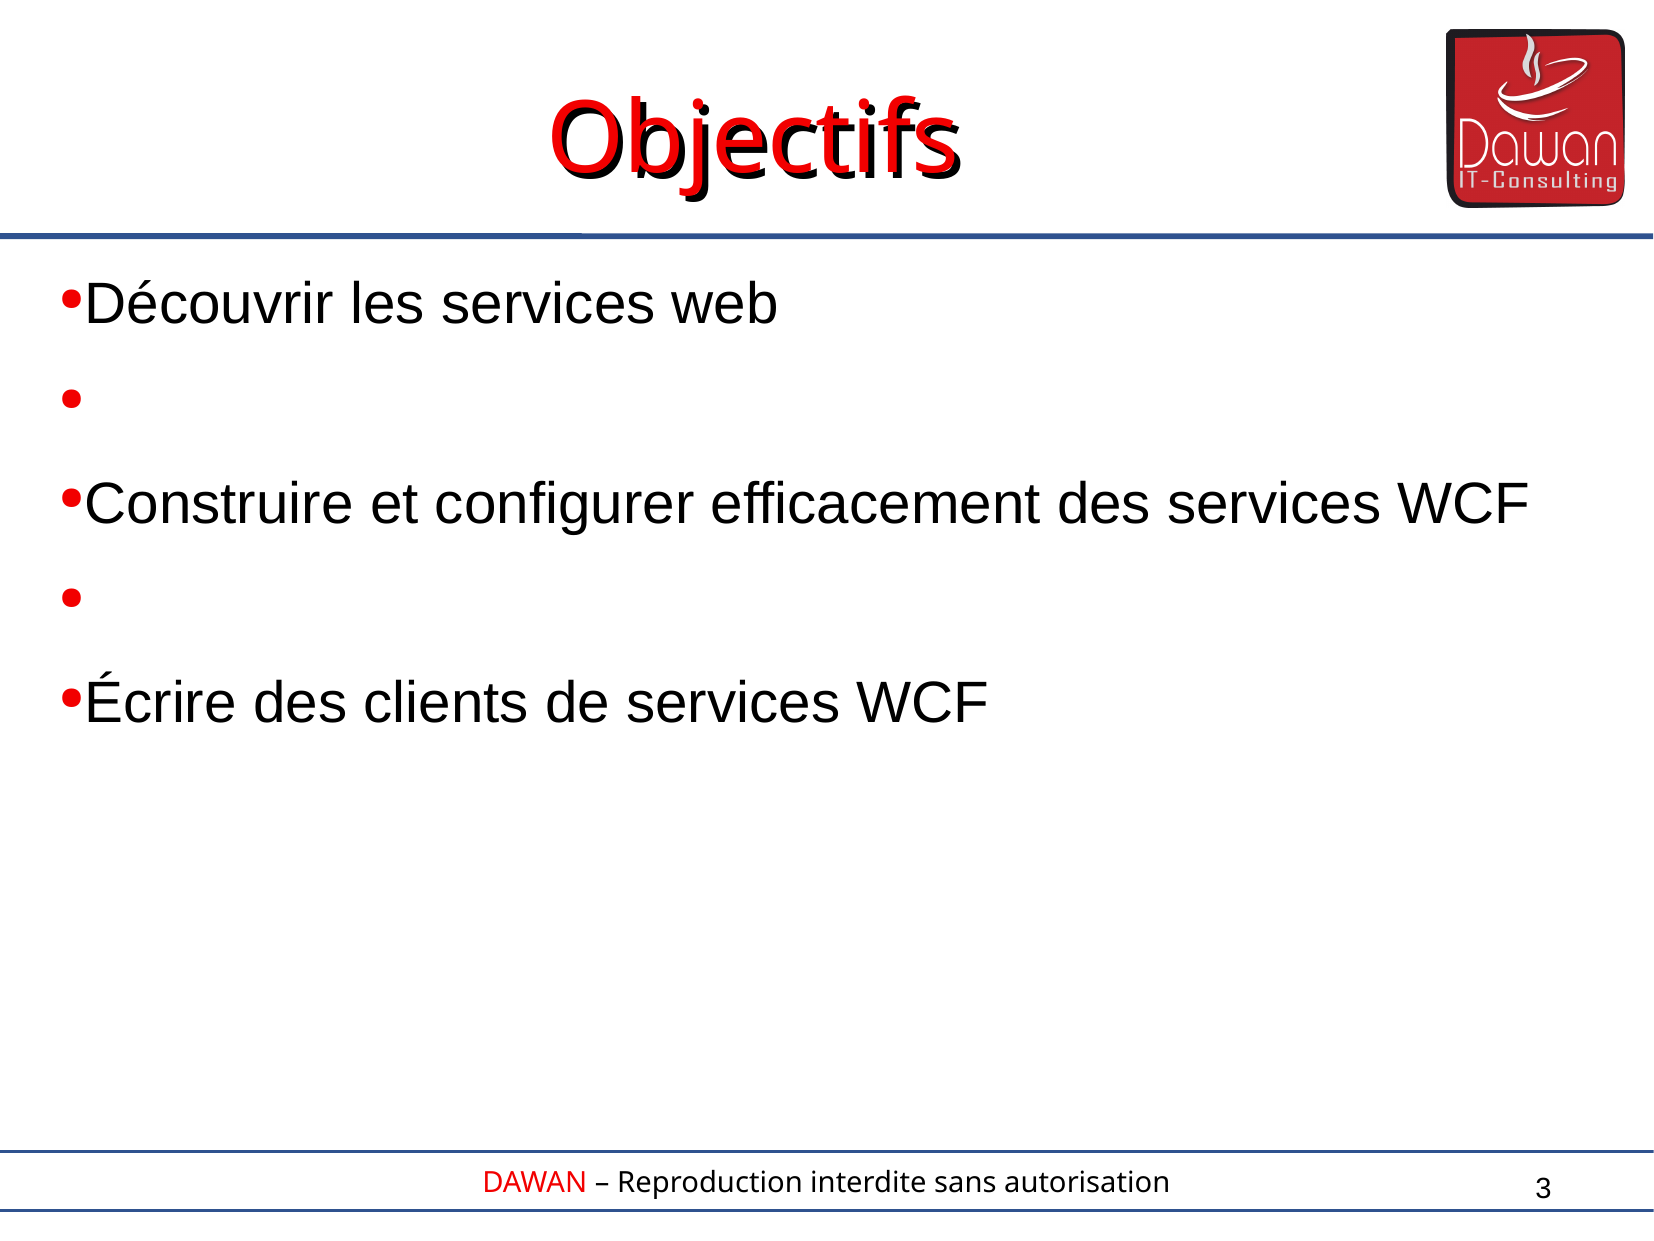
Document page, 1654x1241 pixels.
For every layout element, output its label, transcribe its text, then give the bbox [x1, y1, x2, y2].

title Objectifs [59, 29, 1447, 237]
text_box [1535, 1169, 1595, 1234]
list Découvrir les services web Construire et configurer efficacement des services WCF Écrire des clients de services WCF [59, 265, 1595, 1109]
